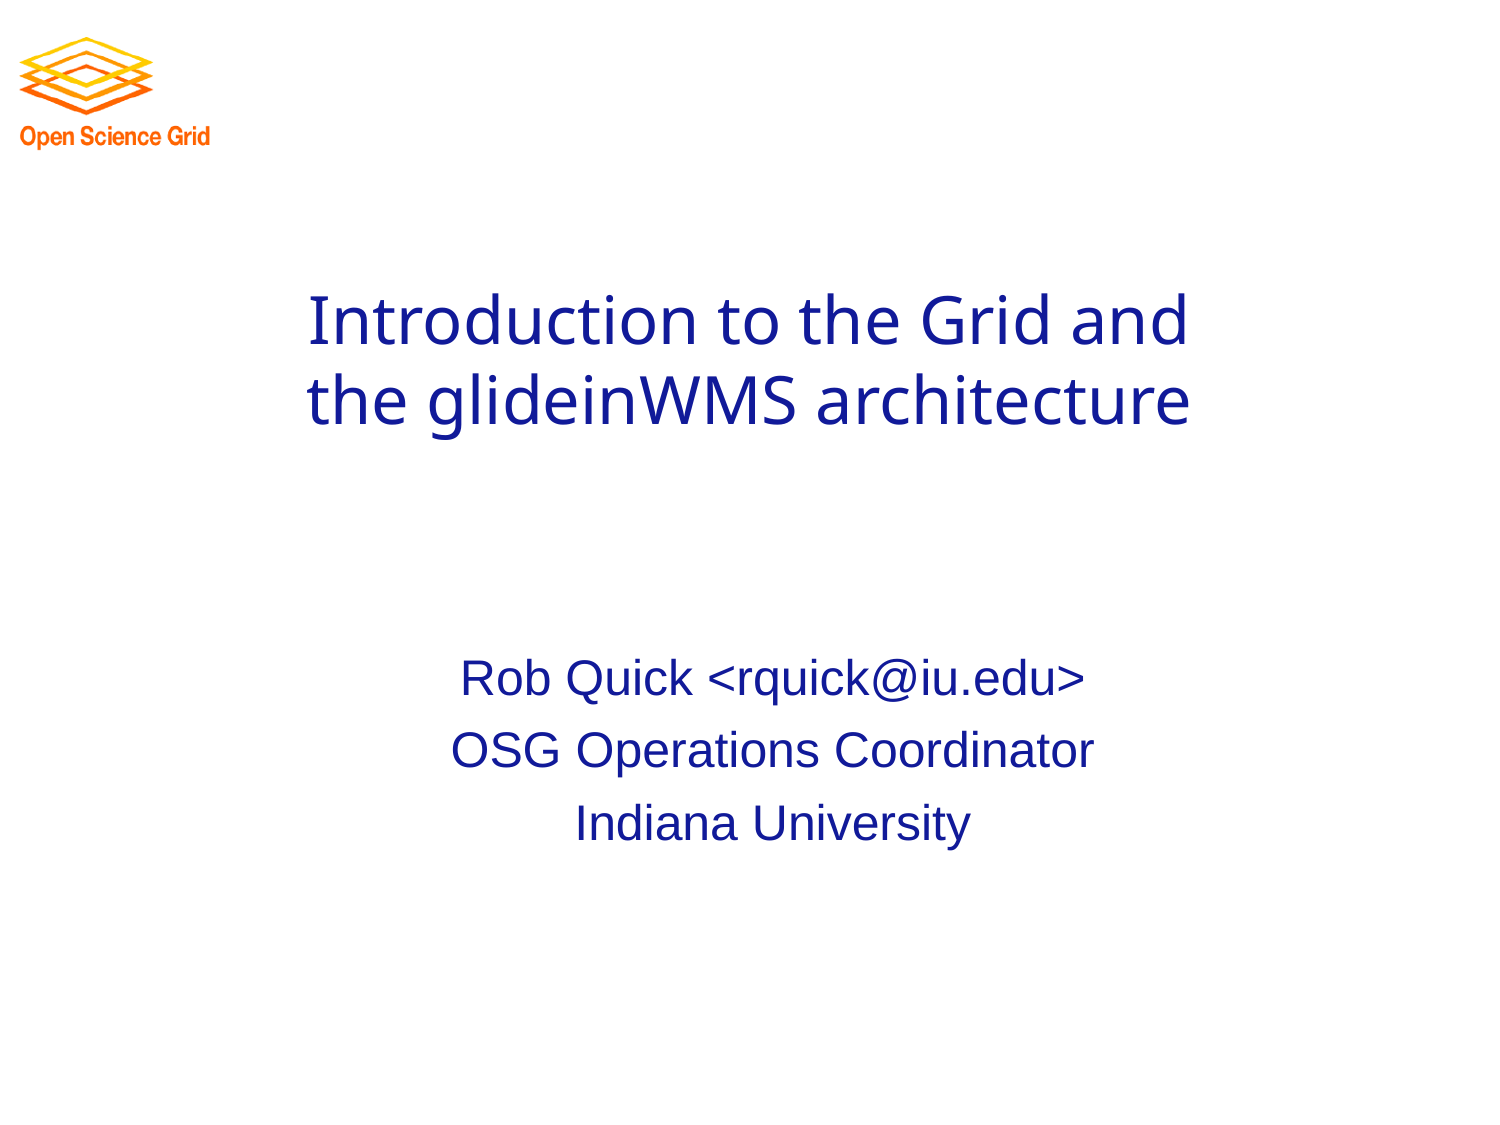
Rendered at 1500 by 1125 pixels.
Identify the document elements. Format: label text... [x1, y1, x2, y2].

picture [0, 14, 229, 167]
title Introduction to the Grid and the glideinWMS architecture [112, 270, 1388, 526]
text_box Rob Quick <rquick@iu.edu> OSG Operations Coordinator Indiana University [106, 637, 1440, 926]
